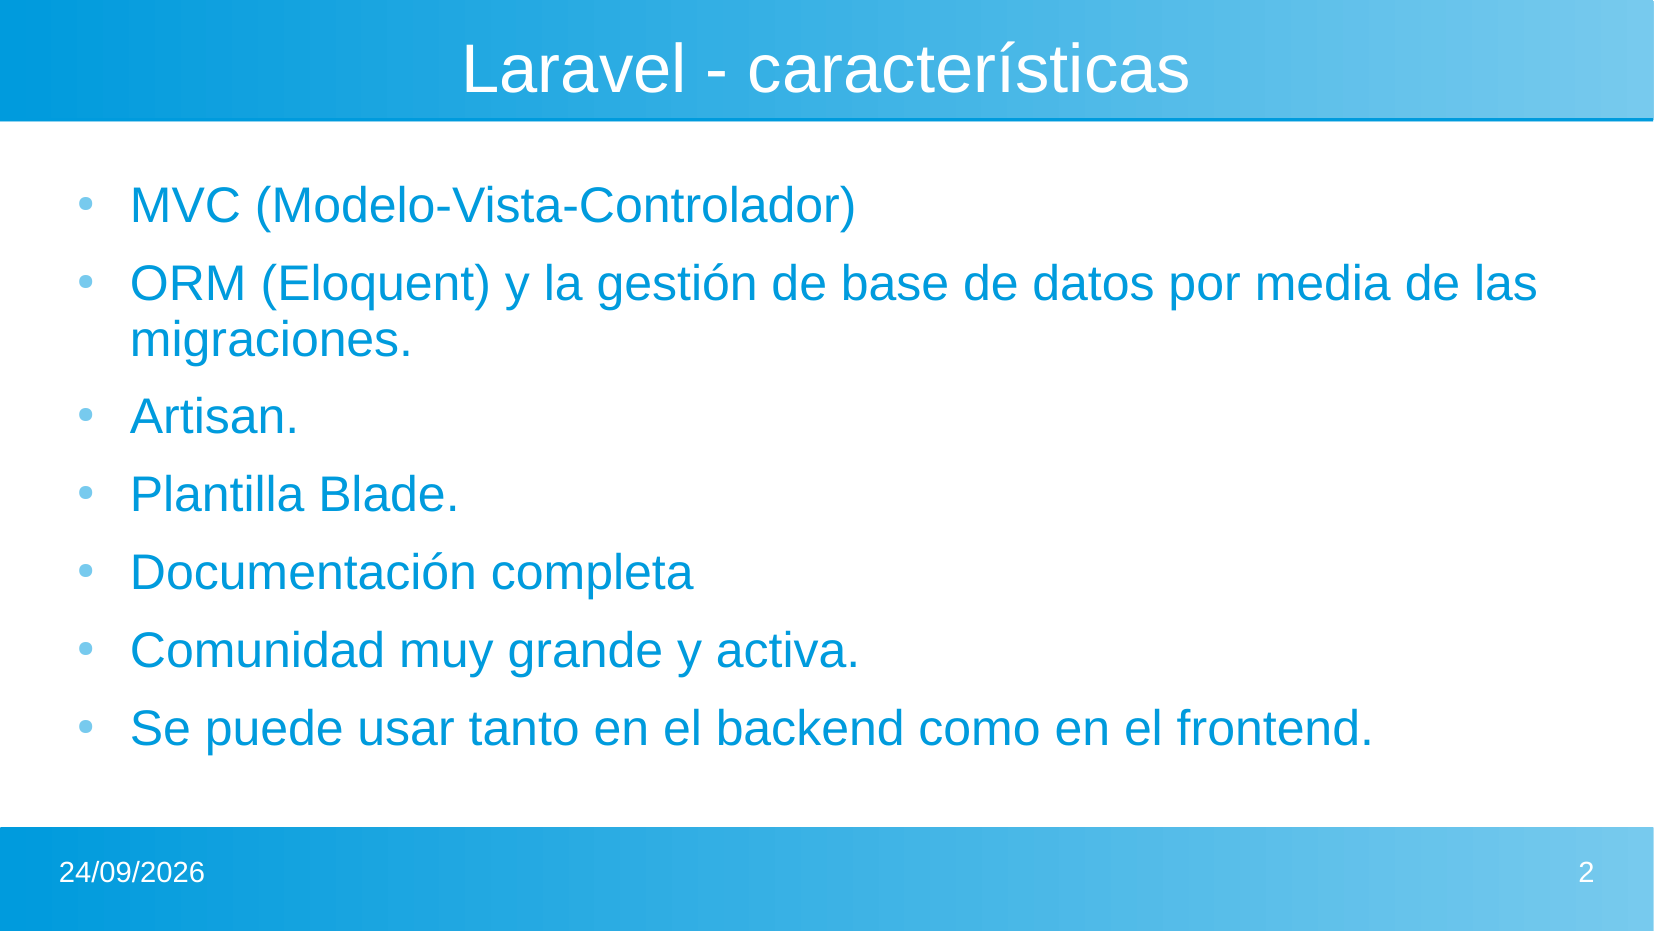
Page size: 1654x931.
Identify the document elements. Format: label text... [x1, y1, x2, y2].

list MVC (Modelo-Vista-Controlador) ORM (Eloquent) y la gestión de base de datos por media de las migraciones. Artisan. Plantilla Blade. Documentación completa Comunidad muy grande y activa. Se puede usar tanto en el backend como en el frontend. [59, 177, 1595, 768]
title Laravel - características [59, 29, 1595, 108]
